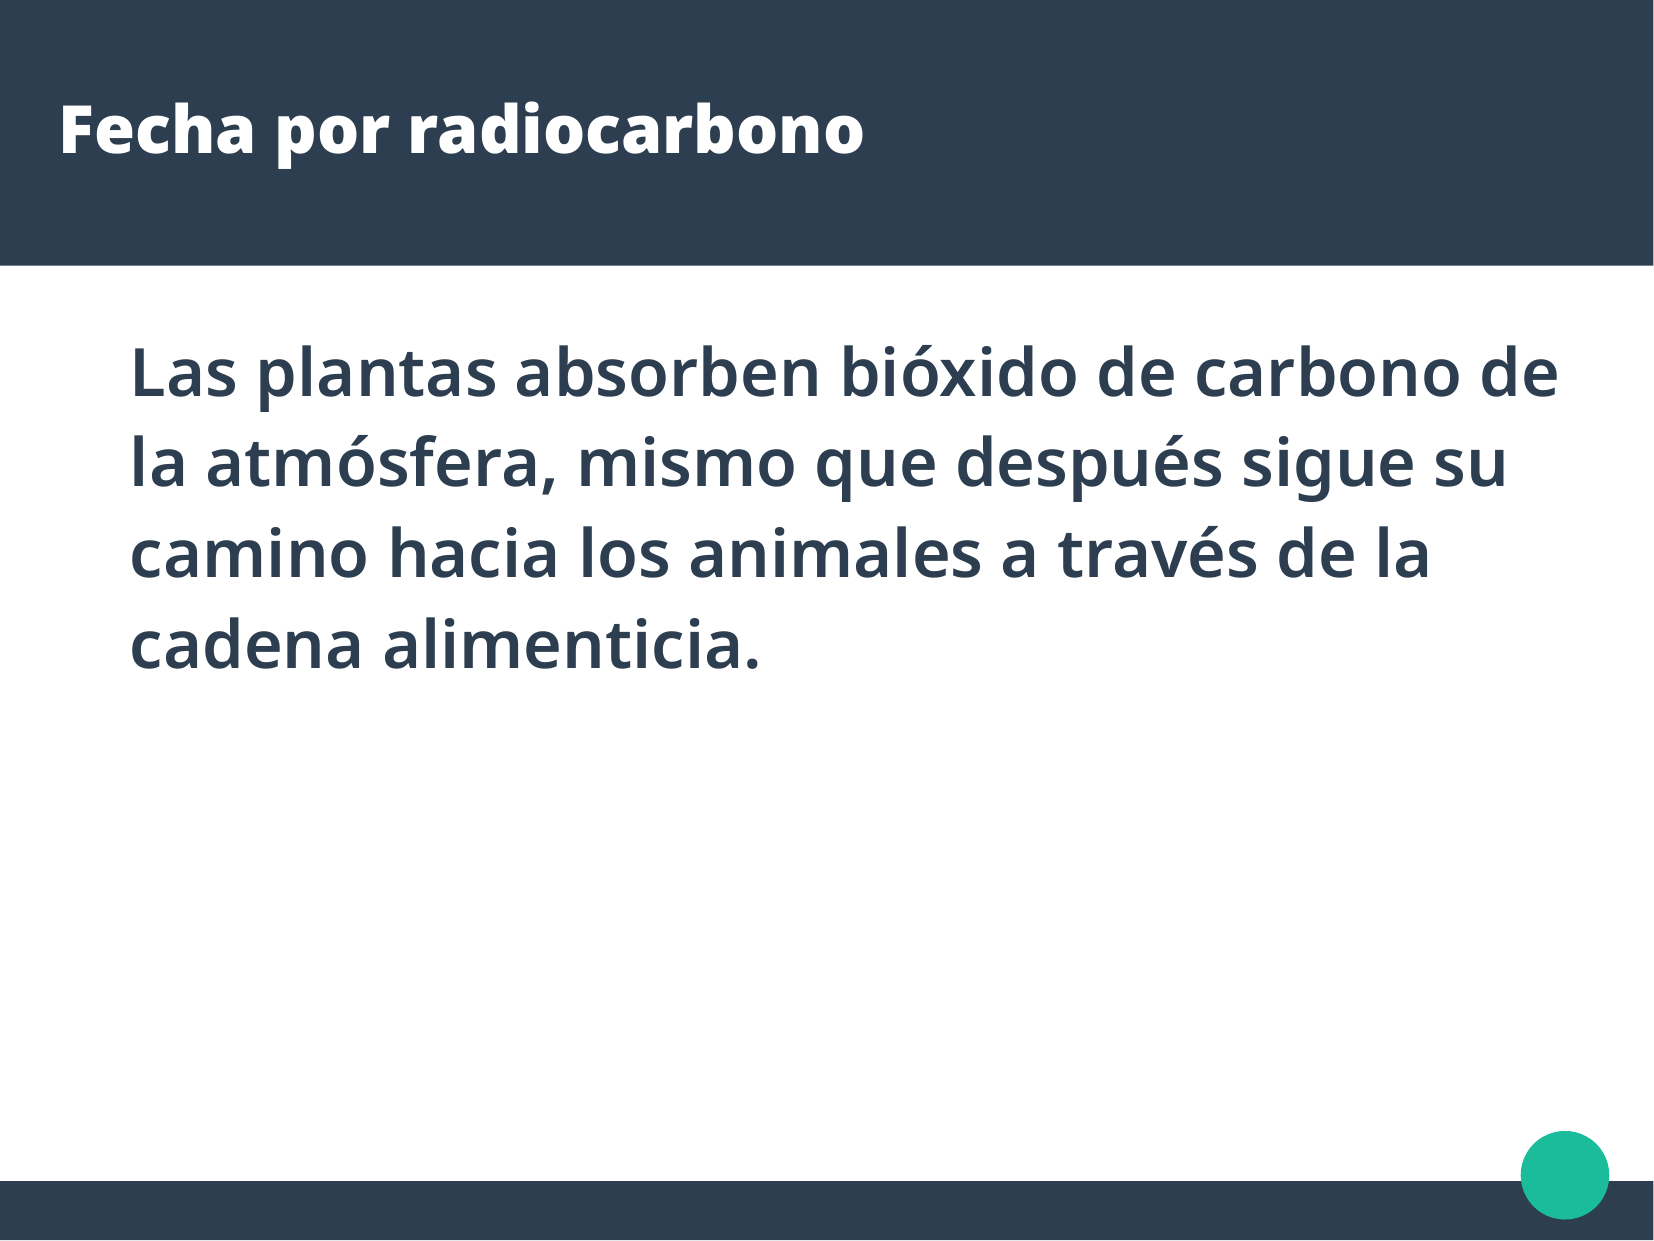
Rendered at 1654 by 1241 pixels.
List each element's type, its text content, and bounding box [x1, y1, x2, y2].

title Fecha por radiocarbono [59, 49, 1595, 207]
list Las plantas absorben bióxido de carbono de la atmósfera, mismo que después sigue su camino hacia los animales a través de la cadena alimenticia. [59, 324, 1595, 1152]
